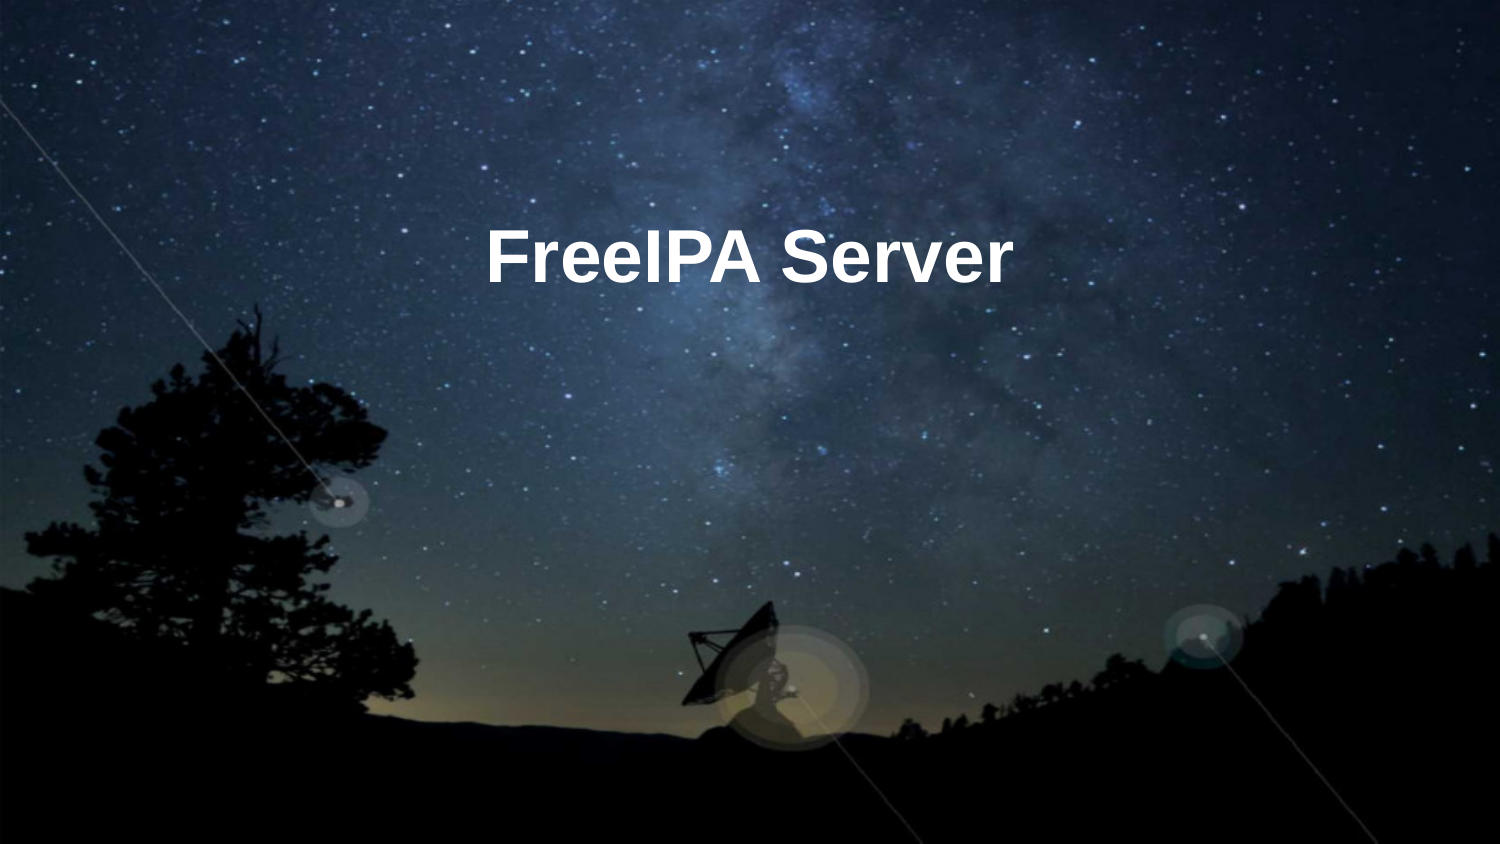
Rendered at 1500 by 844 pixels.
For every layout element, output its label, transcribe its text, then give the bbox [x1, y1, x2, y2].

subtitle [112, 341, 1388, 437]
picture [0, 0, 1500, 844]
title FreeIPA Server [75, 174, 1425, 331]
